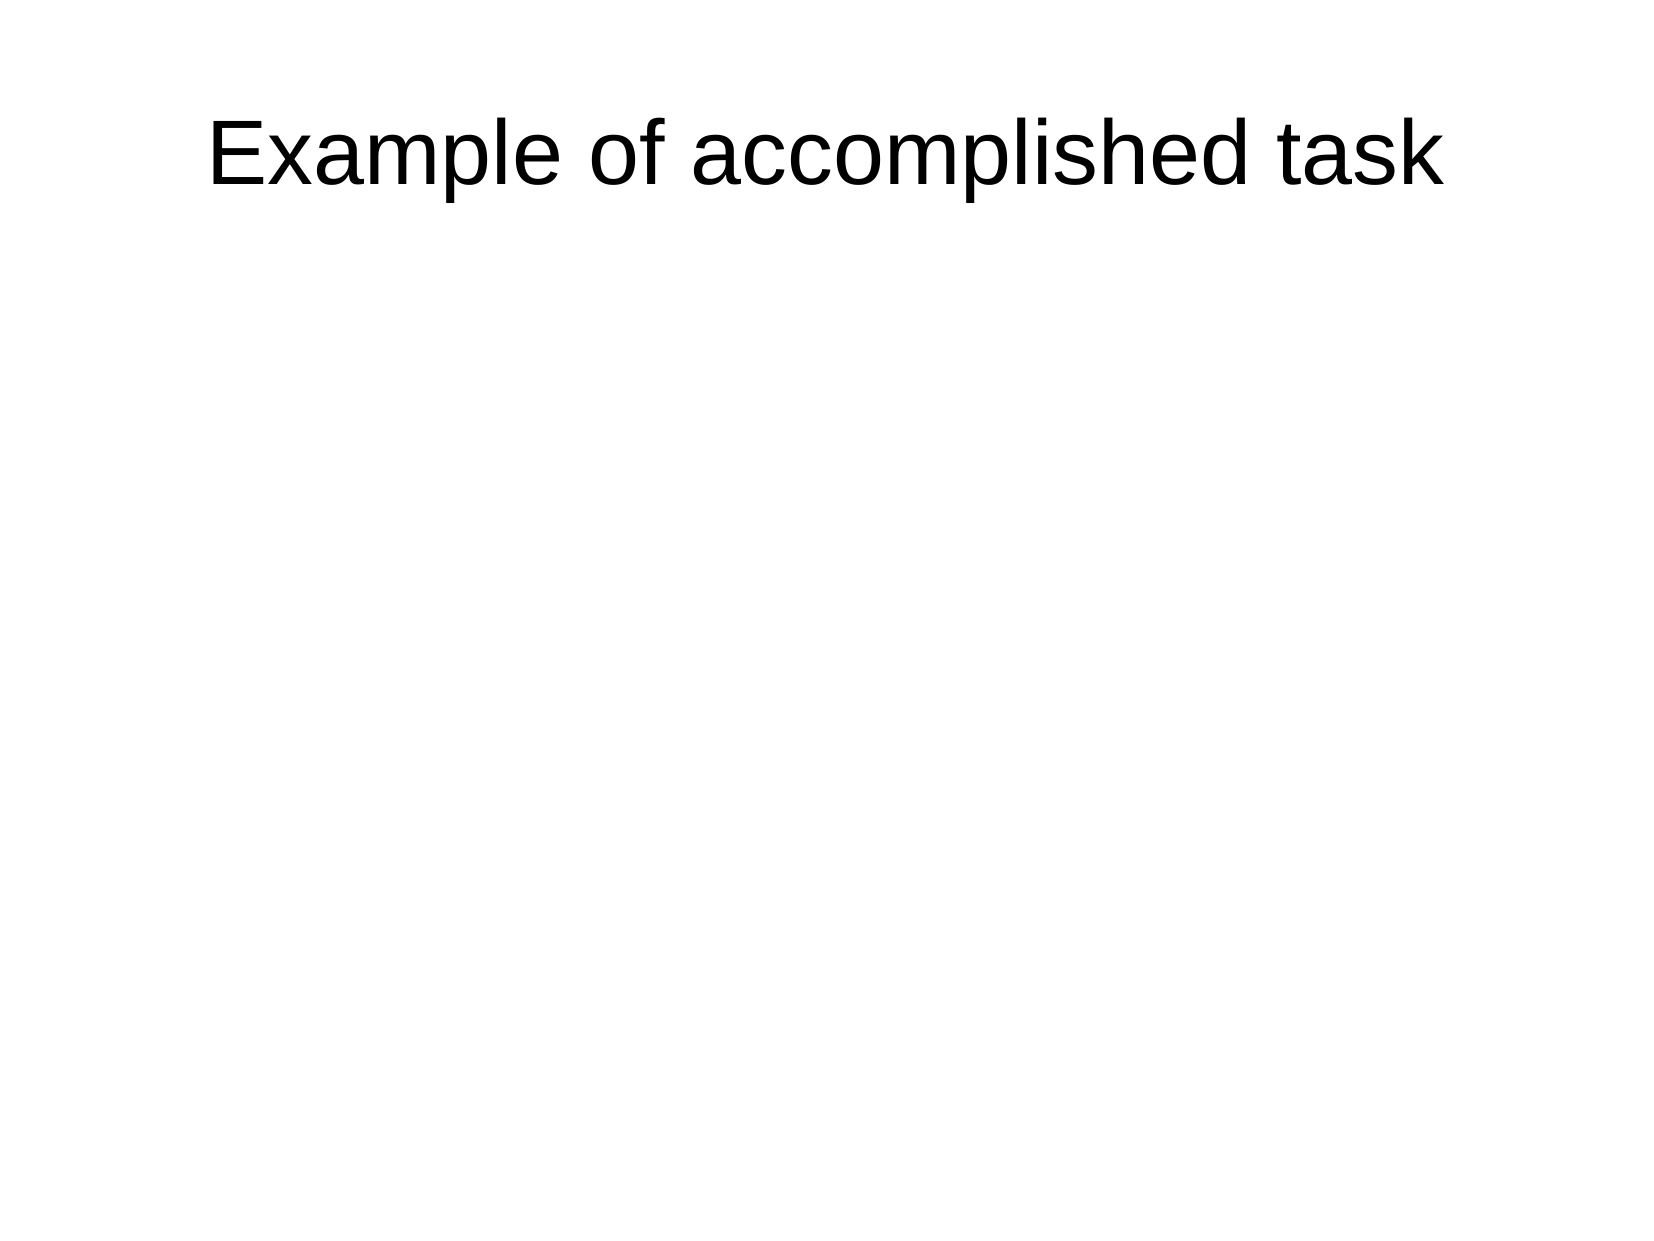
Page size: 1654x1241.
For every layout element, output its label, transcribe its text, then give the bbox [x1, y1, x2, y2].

title Example of accomplished task [82, 49, 1571, 257]
